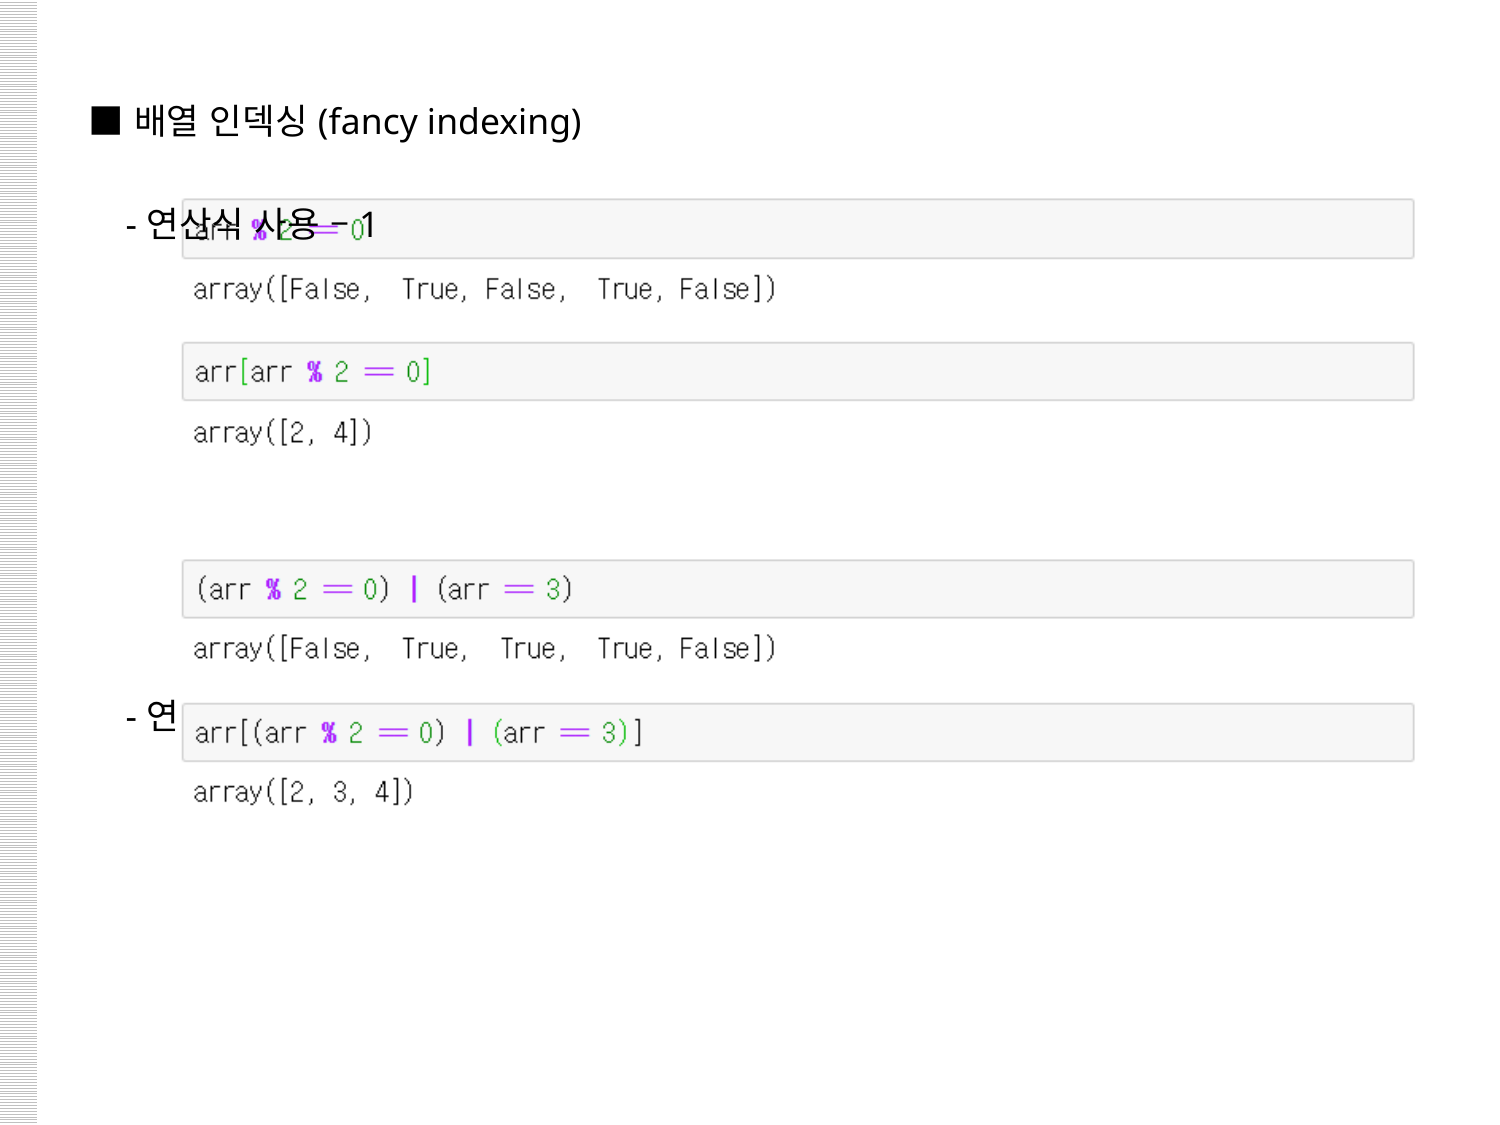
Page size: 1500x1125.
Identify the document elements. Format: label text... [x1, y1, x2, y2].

text_box ■ 배열 인덱싱 (fancy indexing) - 연산식 사용 – 1 - 연산식 사용 – 2 [73, 33, 1453, 990]
picture [179, 555, 1418, 826]
